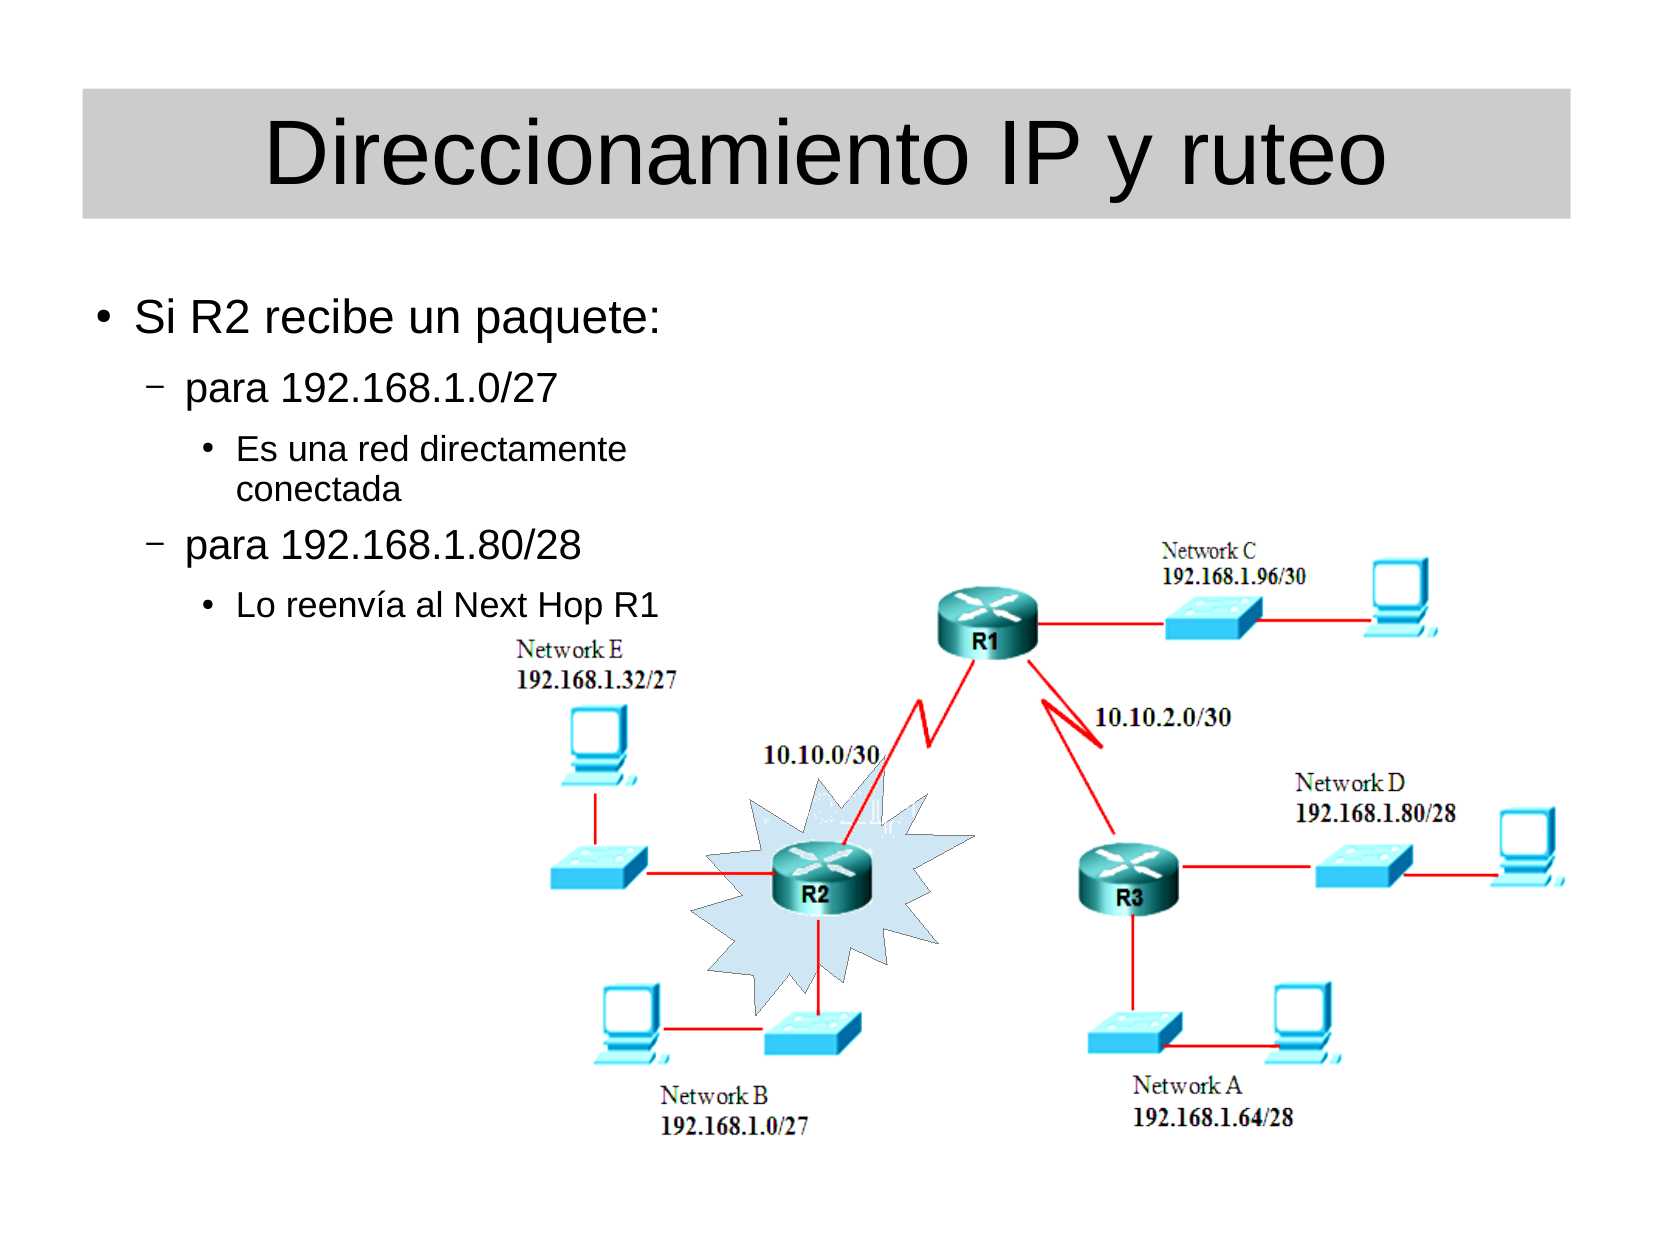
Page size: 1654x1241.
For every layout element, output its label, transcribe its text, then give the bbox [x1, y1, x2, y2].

title Direccionamiento IP y ruteo [82, 49, 1571, 257]
list Si R2 recibe un paquete: para 192.168.1.0/27 Es una red directamente conectada para 192.168.1.80/28 Lo reenvía al Next Hop R1 [82, 290, 793, 634]
picture [498, 519, 1583, 1147]
